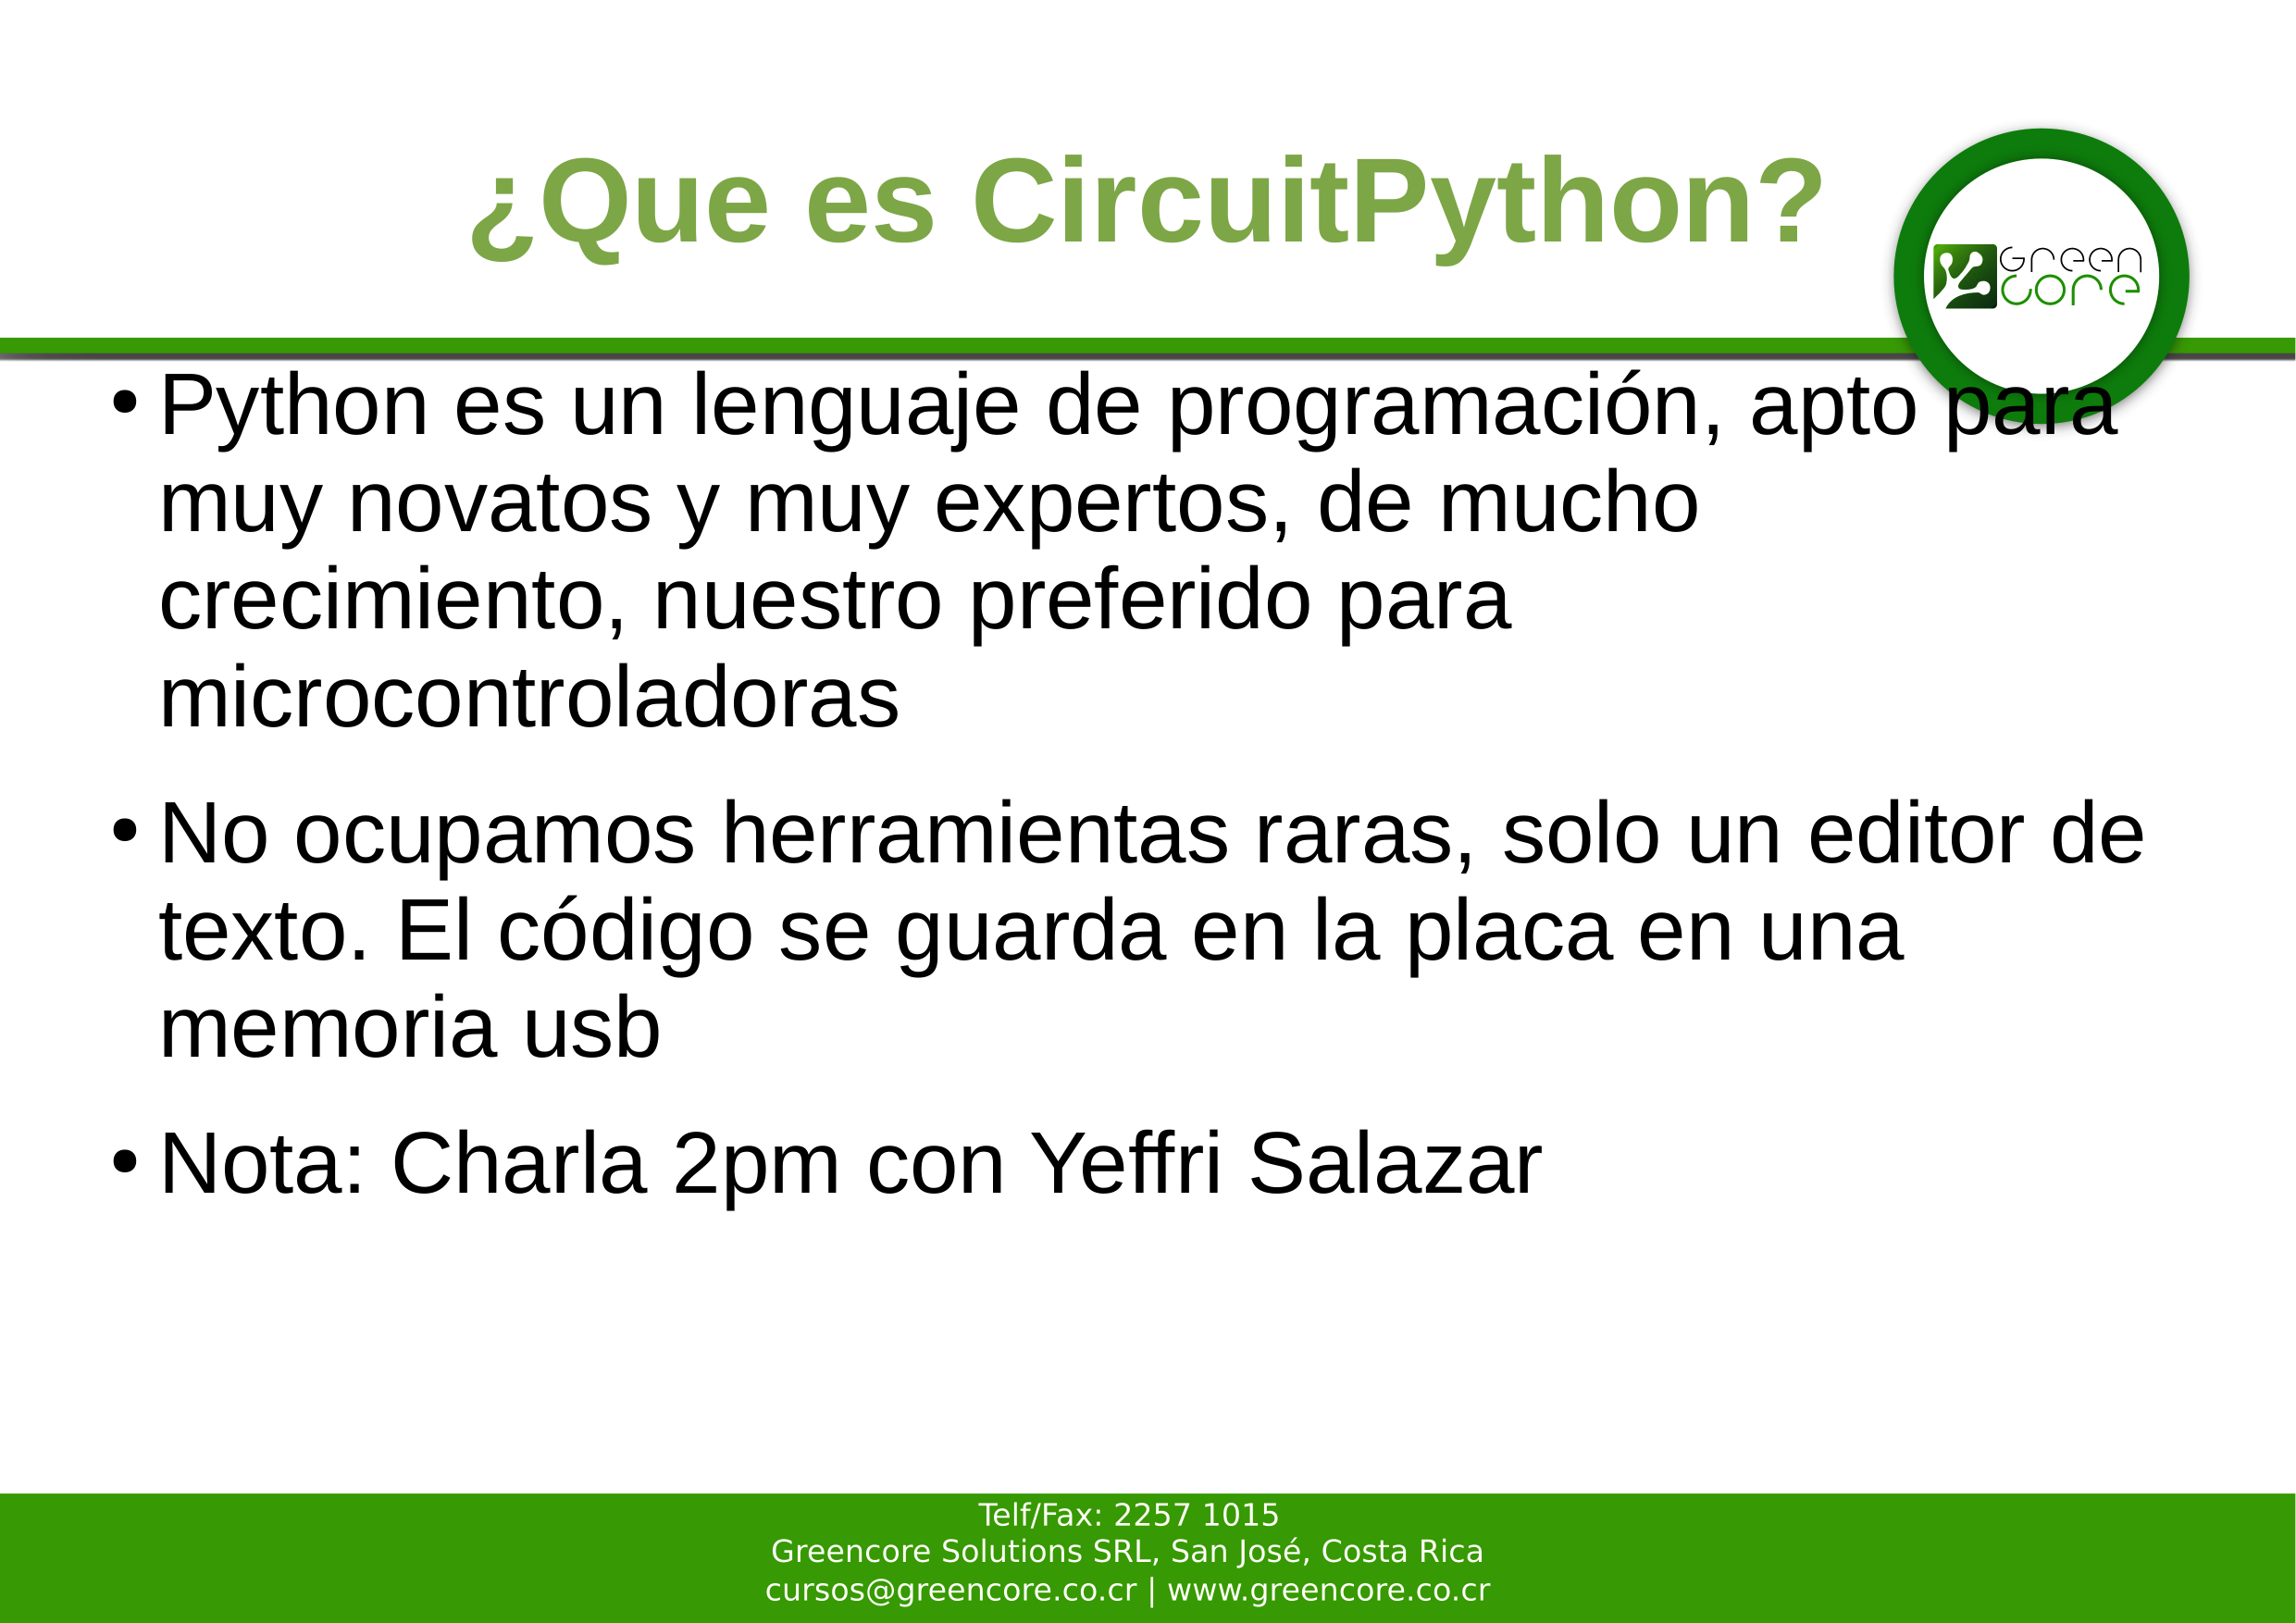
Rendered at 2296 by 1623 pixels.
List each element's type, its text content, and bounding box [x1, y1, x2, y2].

picture [0, 0, 2296, 1623]
list Python es un lenguaje de programación, apto para muy novatos y muy expertos, de mucho crecimiento, nuestro preferido para microcontroladoras No ocupamos herramientas raras, solo un editor de texto. El código se guarda en la placa en una memoria usb Nota: Charla 2pm con Yeffri Salazar [93, 354, 2159, 1464]
title ¿Que es CircuitPython? [115, 64, 2181, 336]
